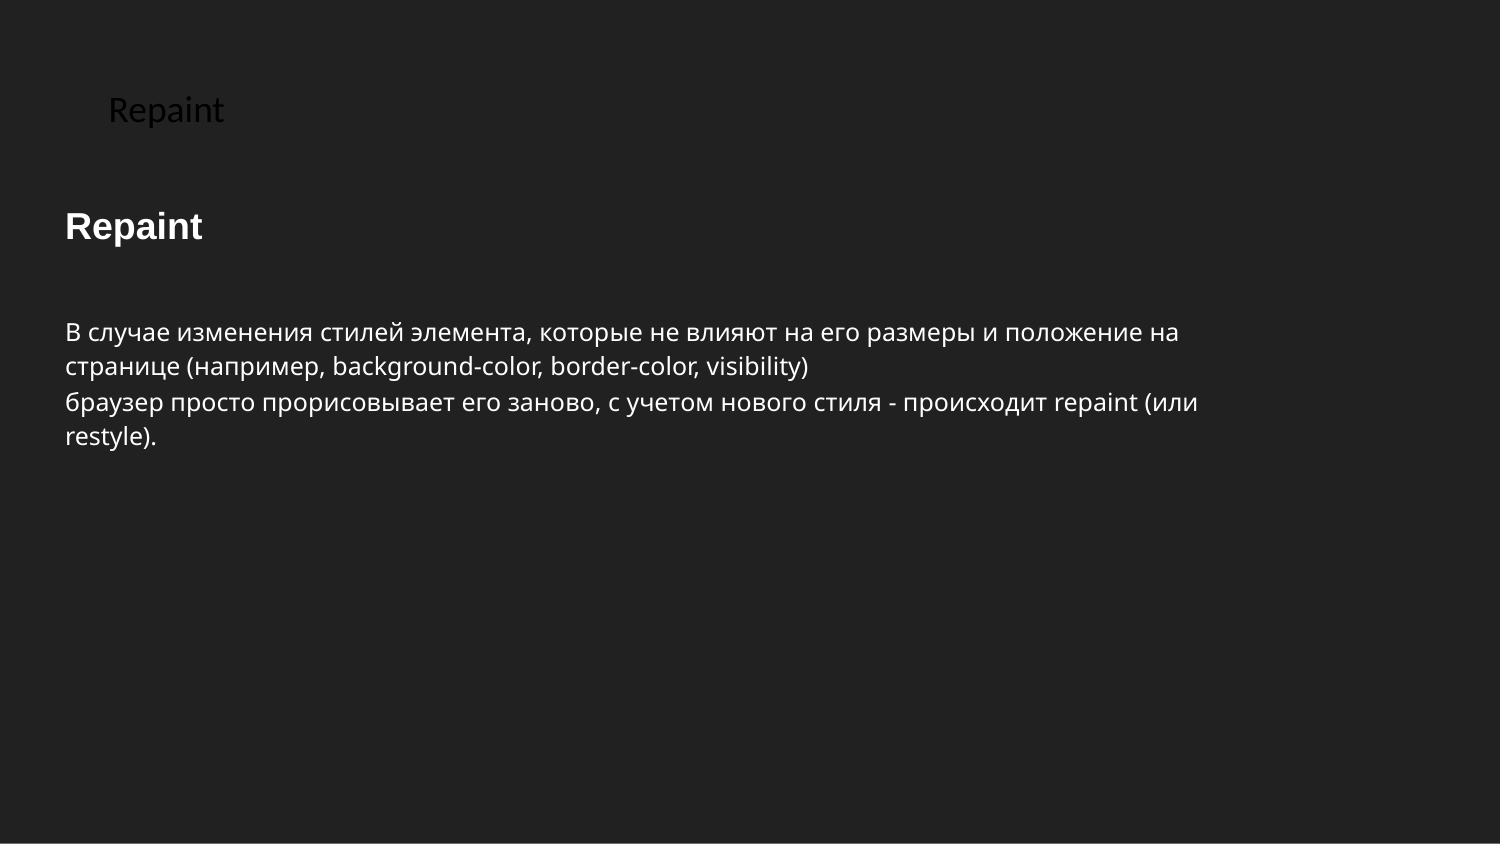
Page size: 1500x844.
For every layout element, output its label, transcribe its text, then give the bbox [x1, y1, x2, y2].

text_box Repaint [63, 199, 205, 247]
title Repaint [63, 82, 269, 226]
text_box В случае изменения стилей элемента, которые не влияют на его размеры и положение на странице (например, background-color, border-color, visibility) браузер просто прорисовывает его заново, с учетом нового стиля - происходит repaint (или restyle). [63, 278, 1435, 451]
